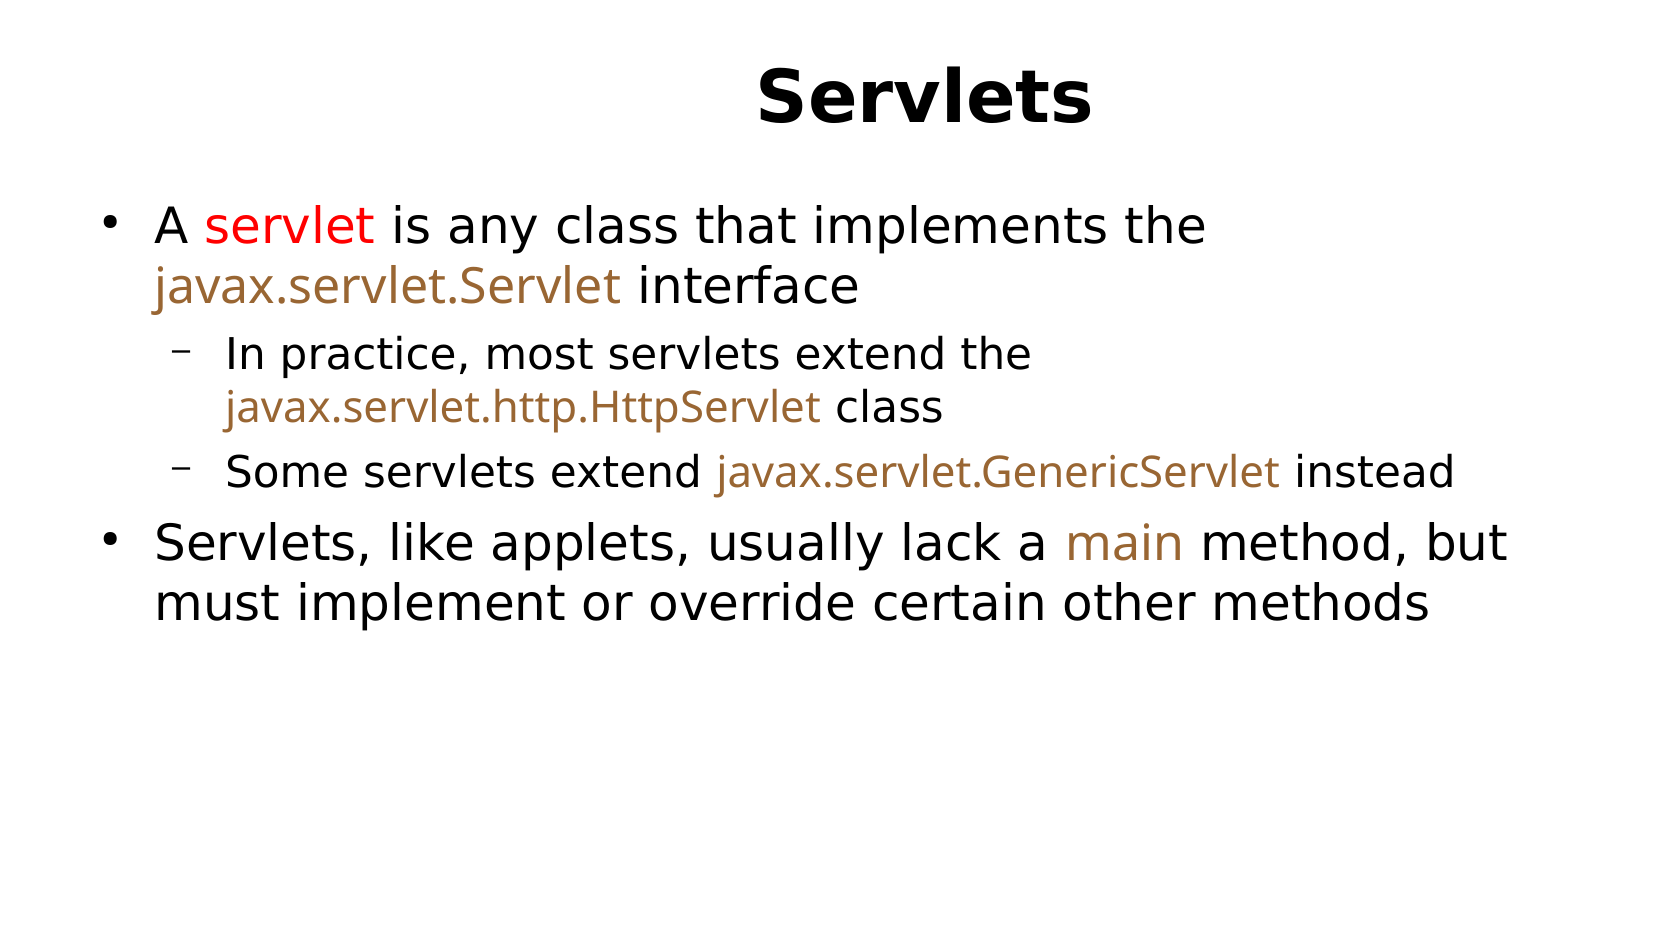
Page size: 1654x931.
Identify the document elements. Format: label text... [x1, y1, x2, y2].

title Servlets [220, 31, 1630, 145]
list A servlet is any class that implements the javax.servlet.Servlet interface In practice, most servlets extend the javax.servlet.http.HttpServlet class Some servlets extend javax.servlet.GenericServlet instead Servlets, like applets, usually lack a main method, but must implement or override certain other methods [68, 185, 1620, 832]
